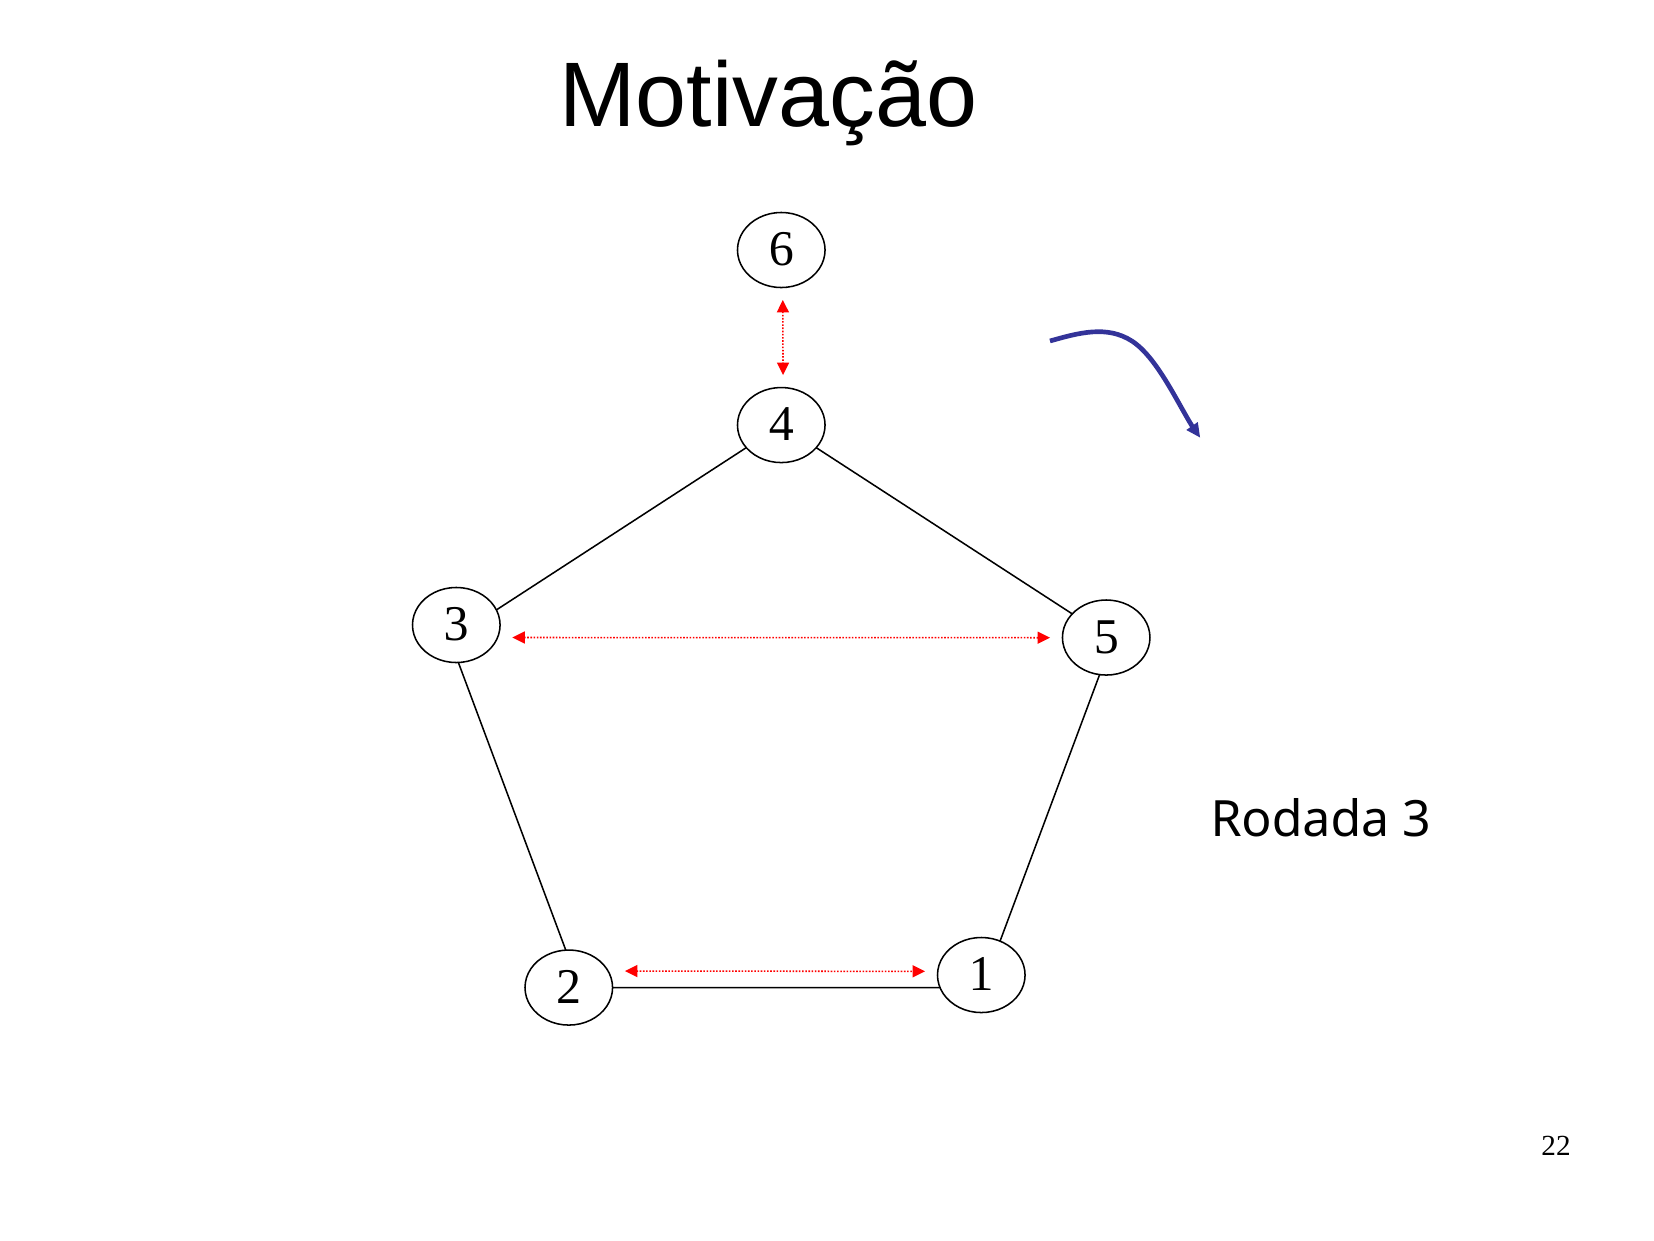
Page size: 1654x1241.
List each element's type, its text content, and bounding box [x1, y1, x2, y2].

text_box 4 [737, 387, 826, 463]
text_box 3 [412, 587, 501, 663]
text_box 6 [737, 212, 826, 288]
text_box 1 [937, 937, 1026, 1013]
title Motivação [237, 38, 1300, 157]
text_box 5 [1062, 600, 1150, 676]
text_box 2 [525, 950, 613, 1026]
text_box Rodada 3 [1191, 774, 1451, 860]
